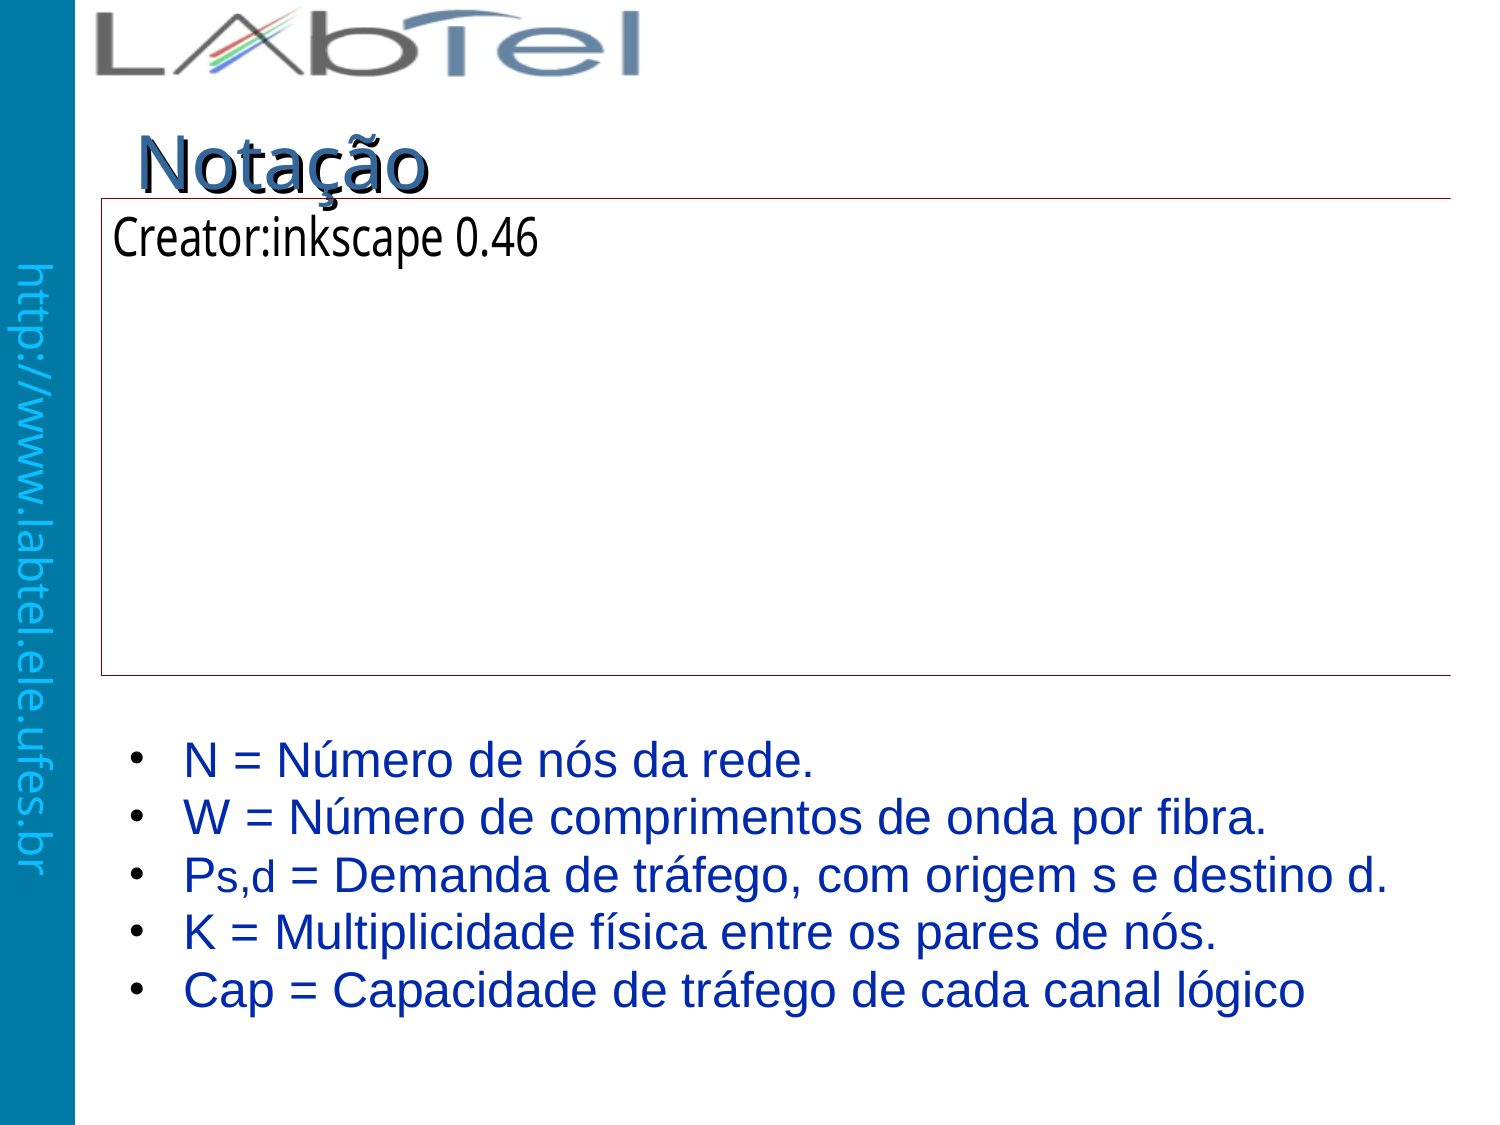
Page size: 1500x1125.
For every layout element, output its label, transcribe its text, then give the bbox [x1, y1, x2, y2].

list N = Número de nós da rede. W = Número de comprimentos de onda por fibra. Ps,d = Demanda de tráfego, com origem s e destino d. K = Multiplicidade física entre os pares de nós. Cap = Capacidade de tráfego de cada canal lógico [113, 717, 1474, 1102]
picture [98, 195, 1451, 676]
title Notação [99, 60, 1461, 258]
picture [76, 0, 675, 88]
